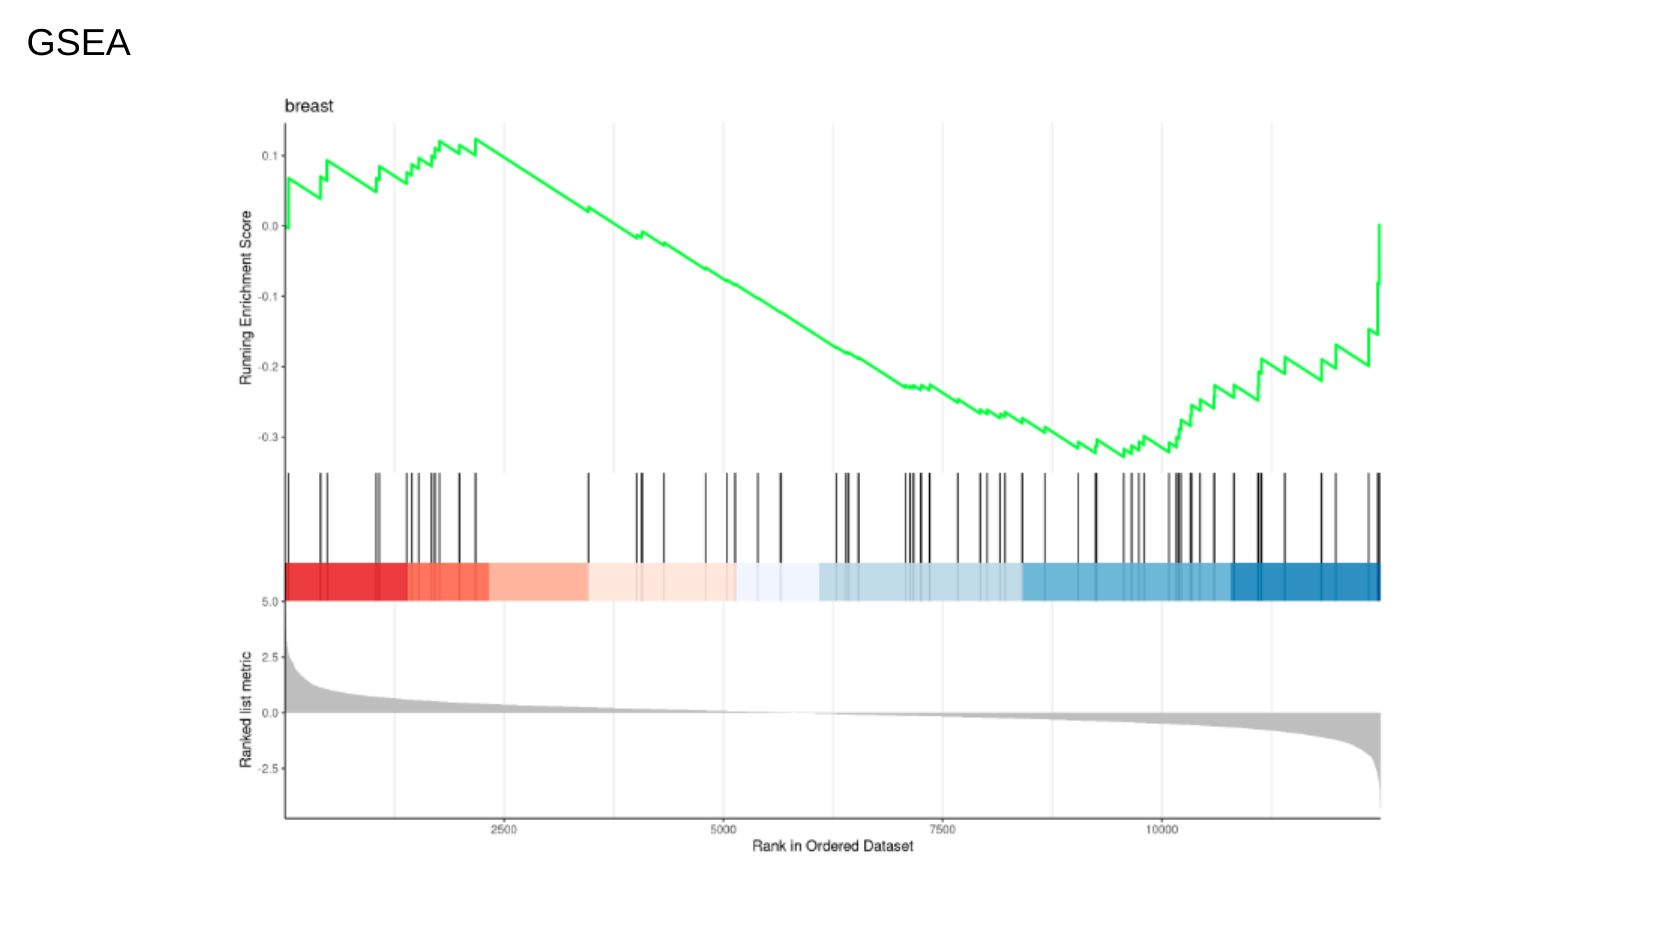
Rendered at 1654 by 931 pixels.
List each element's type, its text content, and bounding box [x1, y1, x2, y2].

text_box GSEA [11, 14, 298, 71]
picture [213, 69, 1447, 865]
